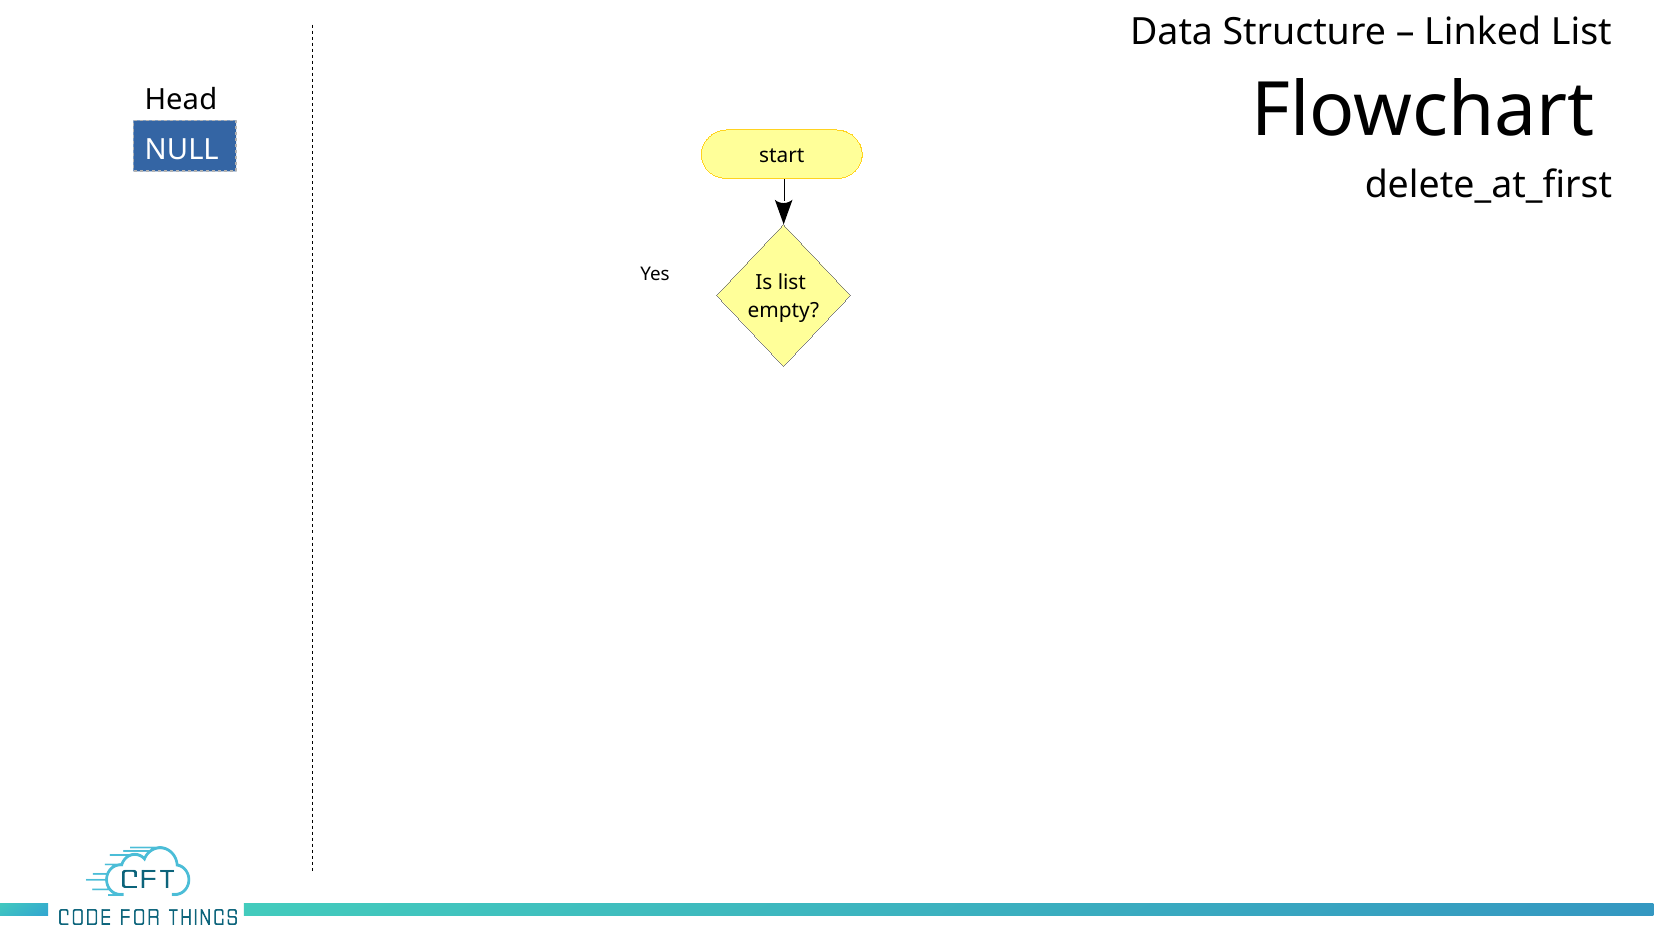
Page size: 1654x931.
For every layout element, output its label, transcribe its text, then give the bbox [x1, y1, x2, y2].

title Data Structure – Linked List Flowchart delete_at_first [1093, 0, 1613, 216]
text_box Yes [625, 253, 717, 302]
text_box Is list empty? [717, 224, 851, 367]
text_box start [701, 129, 863, 179]
text_box Head [129, 70, 241, 120]
text_box NULL [129, 120, 244, 176]
picture [59, 846, 237, 925]
